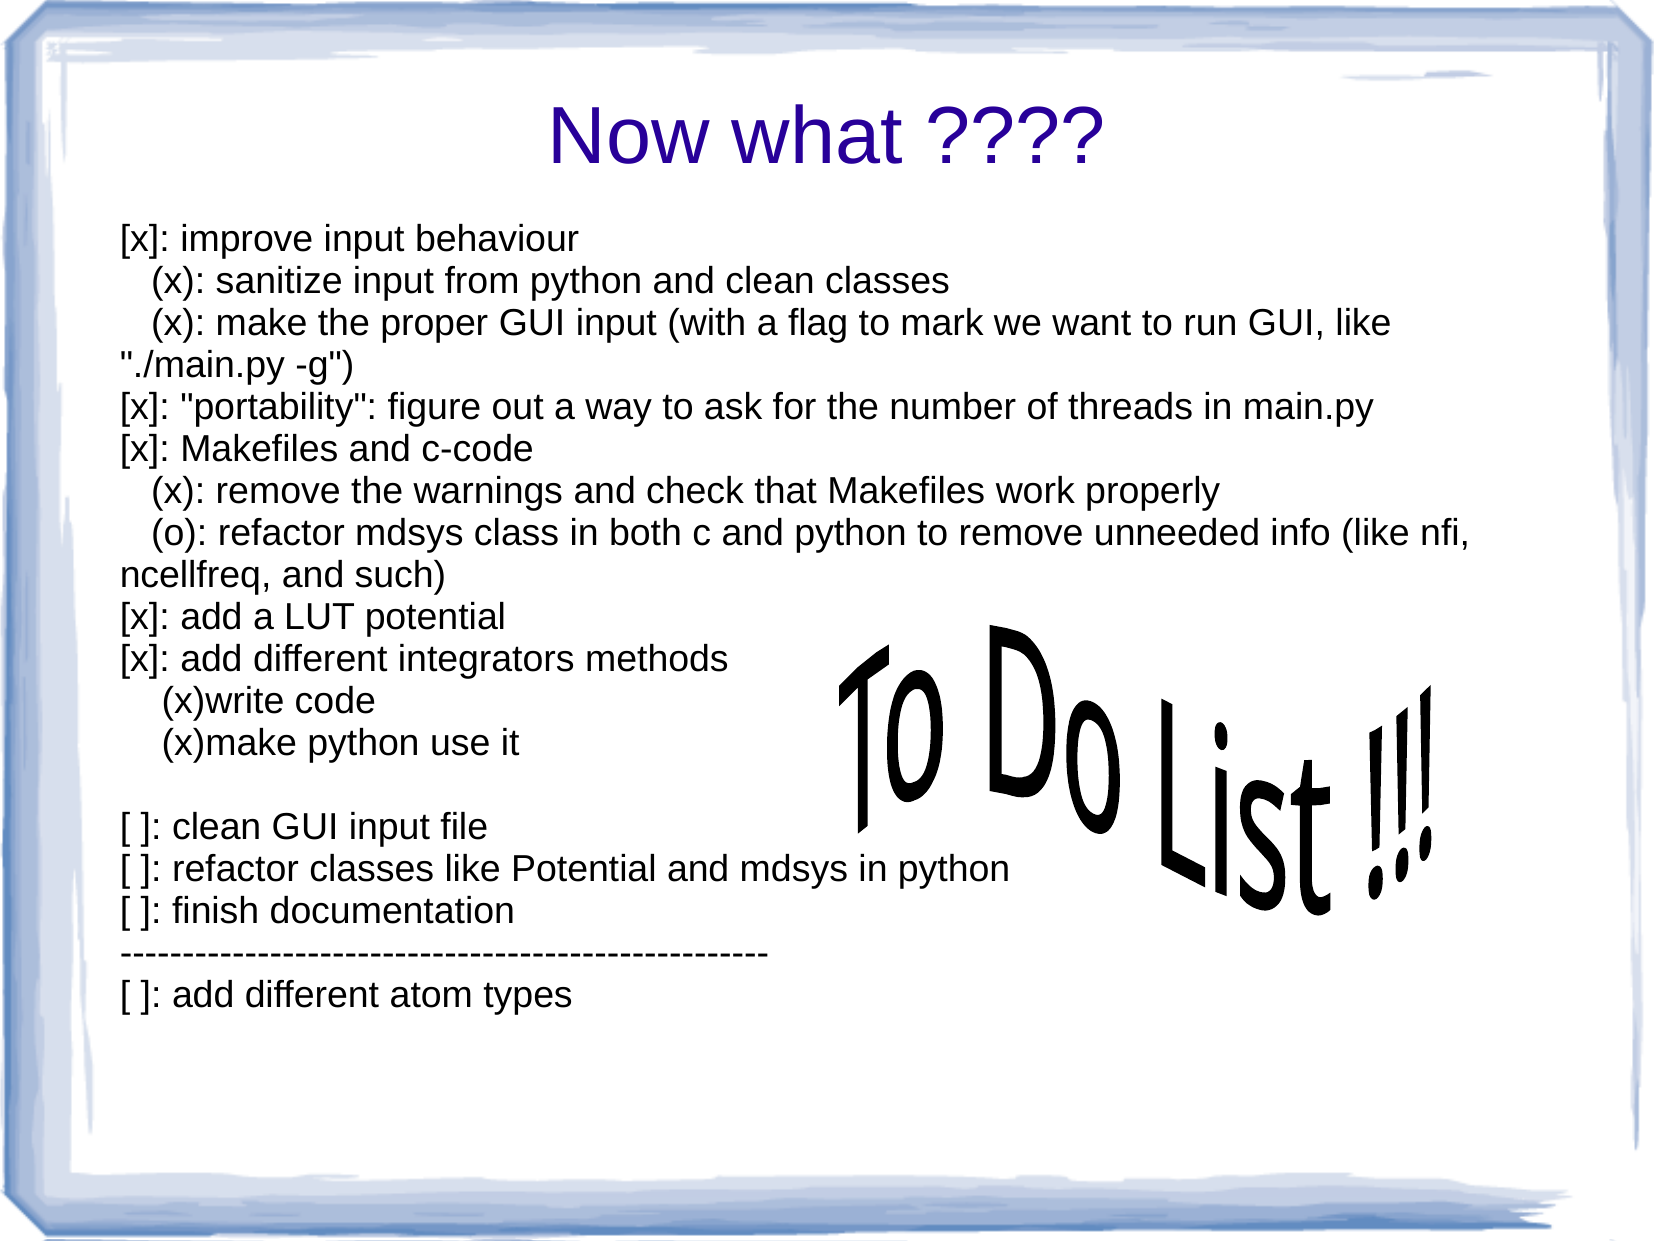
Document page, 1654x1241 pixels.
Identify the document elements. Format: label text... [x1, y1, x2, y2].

title Now what ???? [82, 31, 1571, 239]
text_box To Do List !!! [1291, 760, 1330, 915]
text_box To Do List !!! [990, 625, 1055, 797]
text_box To Do List !!! [1396, 848, 1408, 882]
text_box To Do List !!! [1240, 780, 1285, 910]
text_box To Do List !!! [887, 670, 943, 802]
text_box To Do List !!! [1370, 727, 1382, 851]
text_box To Do List !!! [1420, 826, 1431, 861]
text_box To Do List !!! [1397, 708, 1407, 833]
text_box [x]: improve input behaviour (x): sanitize input from python and clean classes (x): make the proper GUI input (with a flag to mark we want to run GUI, like "./main.py -g") [x]: "portability": figure out a way to ask for the number of threads in main.py [x]: Makefiles and c-code (x): remove the warnings and check that Makefiles work properly (o): refactor mdsys class in both c and python to remove unneeded info (like nfi, ncellfreq, and such) [x]: add a LUT potential [x]: add different integrators methods (x)write code (x)make python use it [ ]: clean GUI input file [ ]: refactor classes like Potential and mdsys in python [ ]: finish documentation ---------------------------------------------------- [ ]: add different atom types [105, 210, 1580, 1065]
text_box To Do List !!! [1216, 767, 1226, 896]
text_box To Do List !!! [1420, 686, 1430, 812]
picture [0, 0, 1654, 1241]
text_box To Do List !!! [840, 645, 889, 833]
text_box To Do List !!! [1215, 723, 1227, 750]
text_box To Do List !!! [1067, 701, 1120, 834]
text_box To Do List !!! [1369, 866, 1383, 899]
text_box To Do List !!! [1162, 699, 1205, 887]
